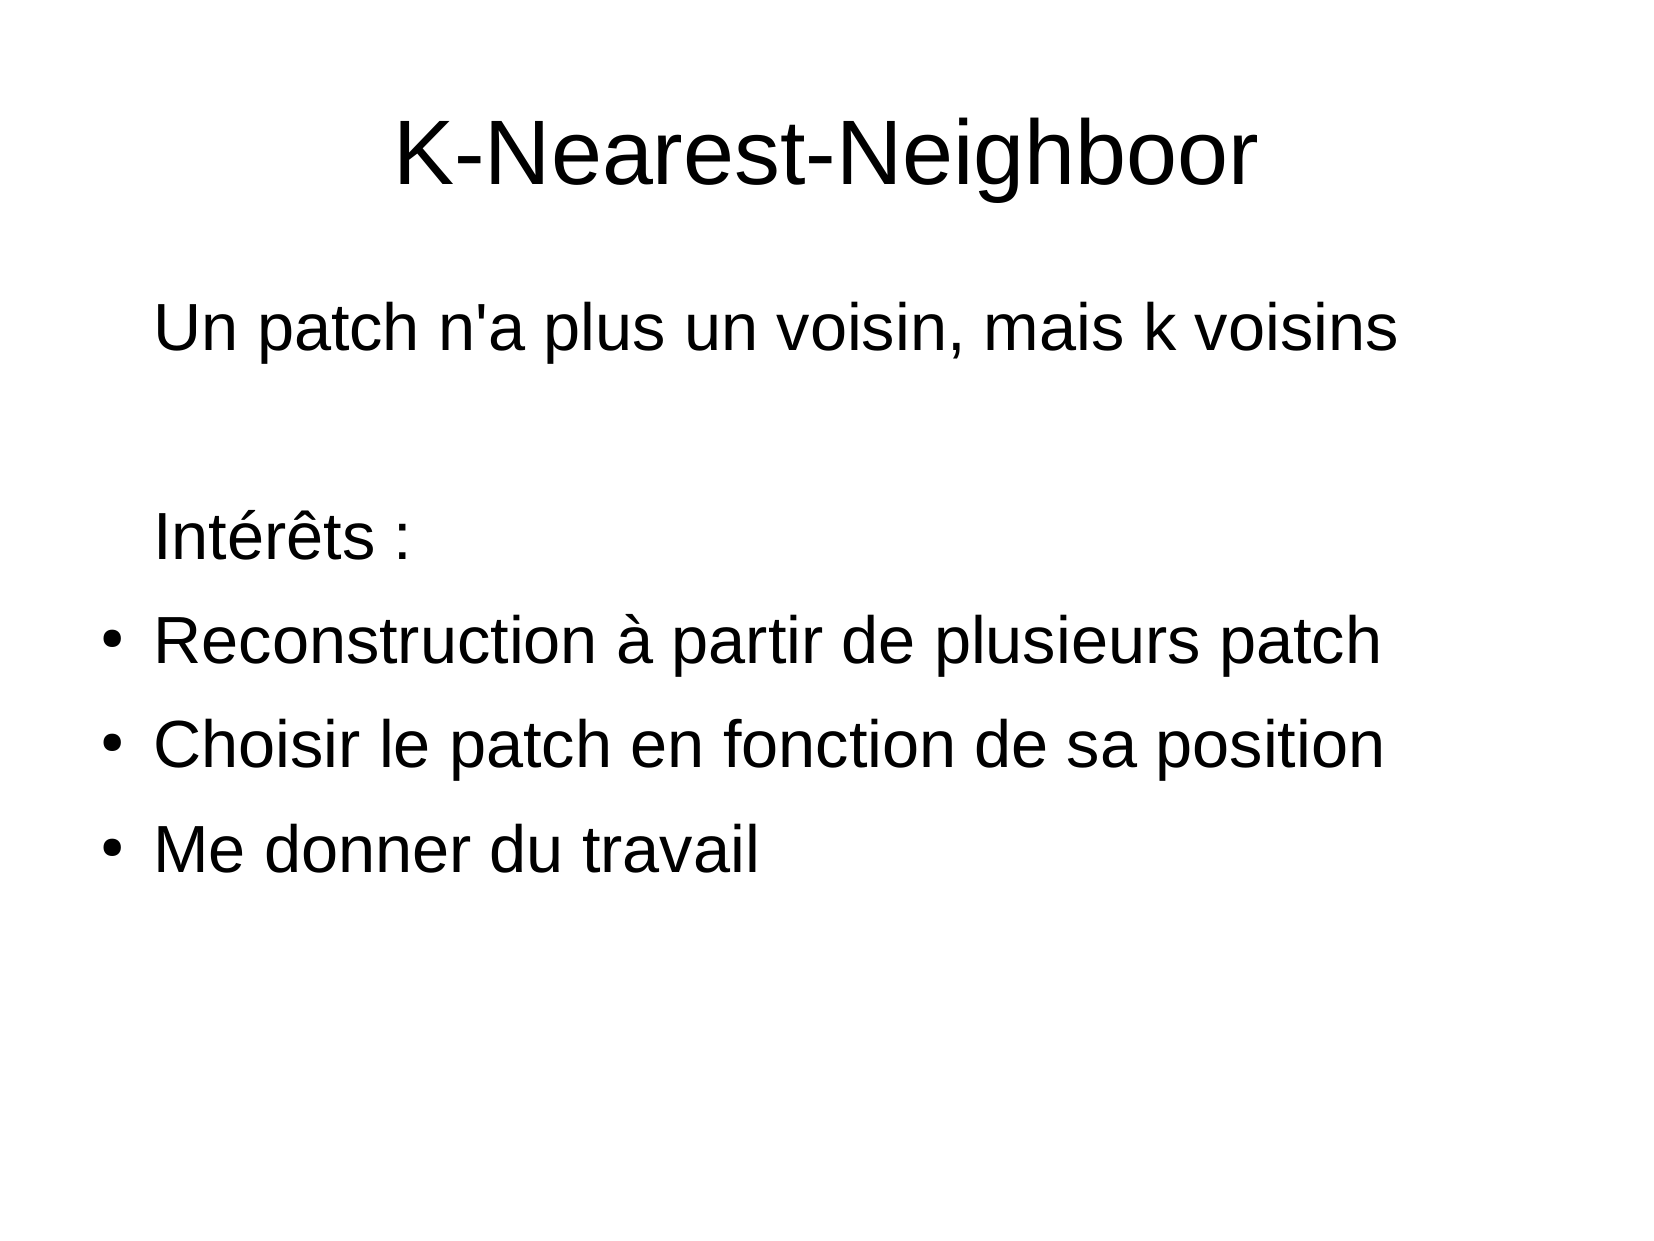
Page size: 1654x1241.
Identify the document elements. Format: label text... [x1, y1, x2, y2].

list Un patch n'a plus un voisin, mais k voisins Intérêts : Reconstruction à partir de plusieurs patch Choisir le patch en fonction de sa position Me donner du travail [82, 290, 1571, 1010]
title K-Nearest-Neighboor [82, 49, 1571, 257]
